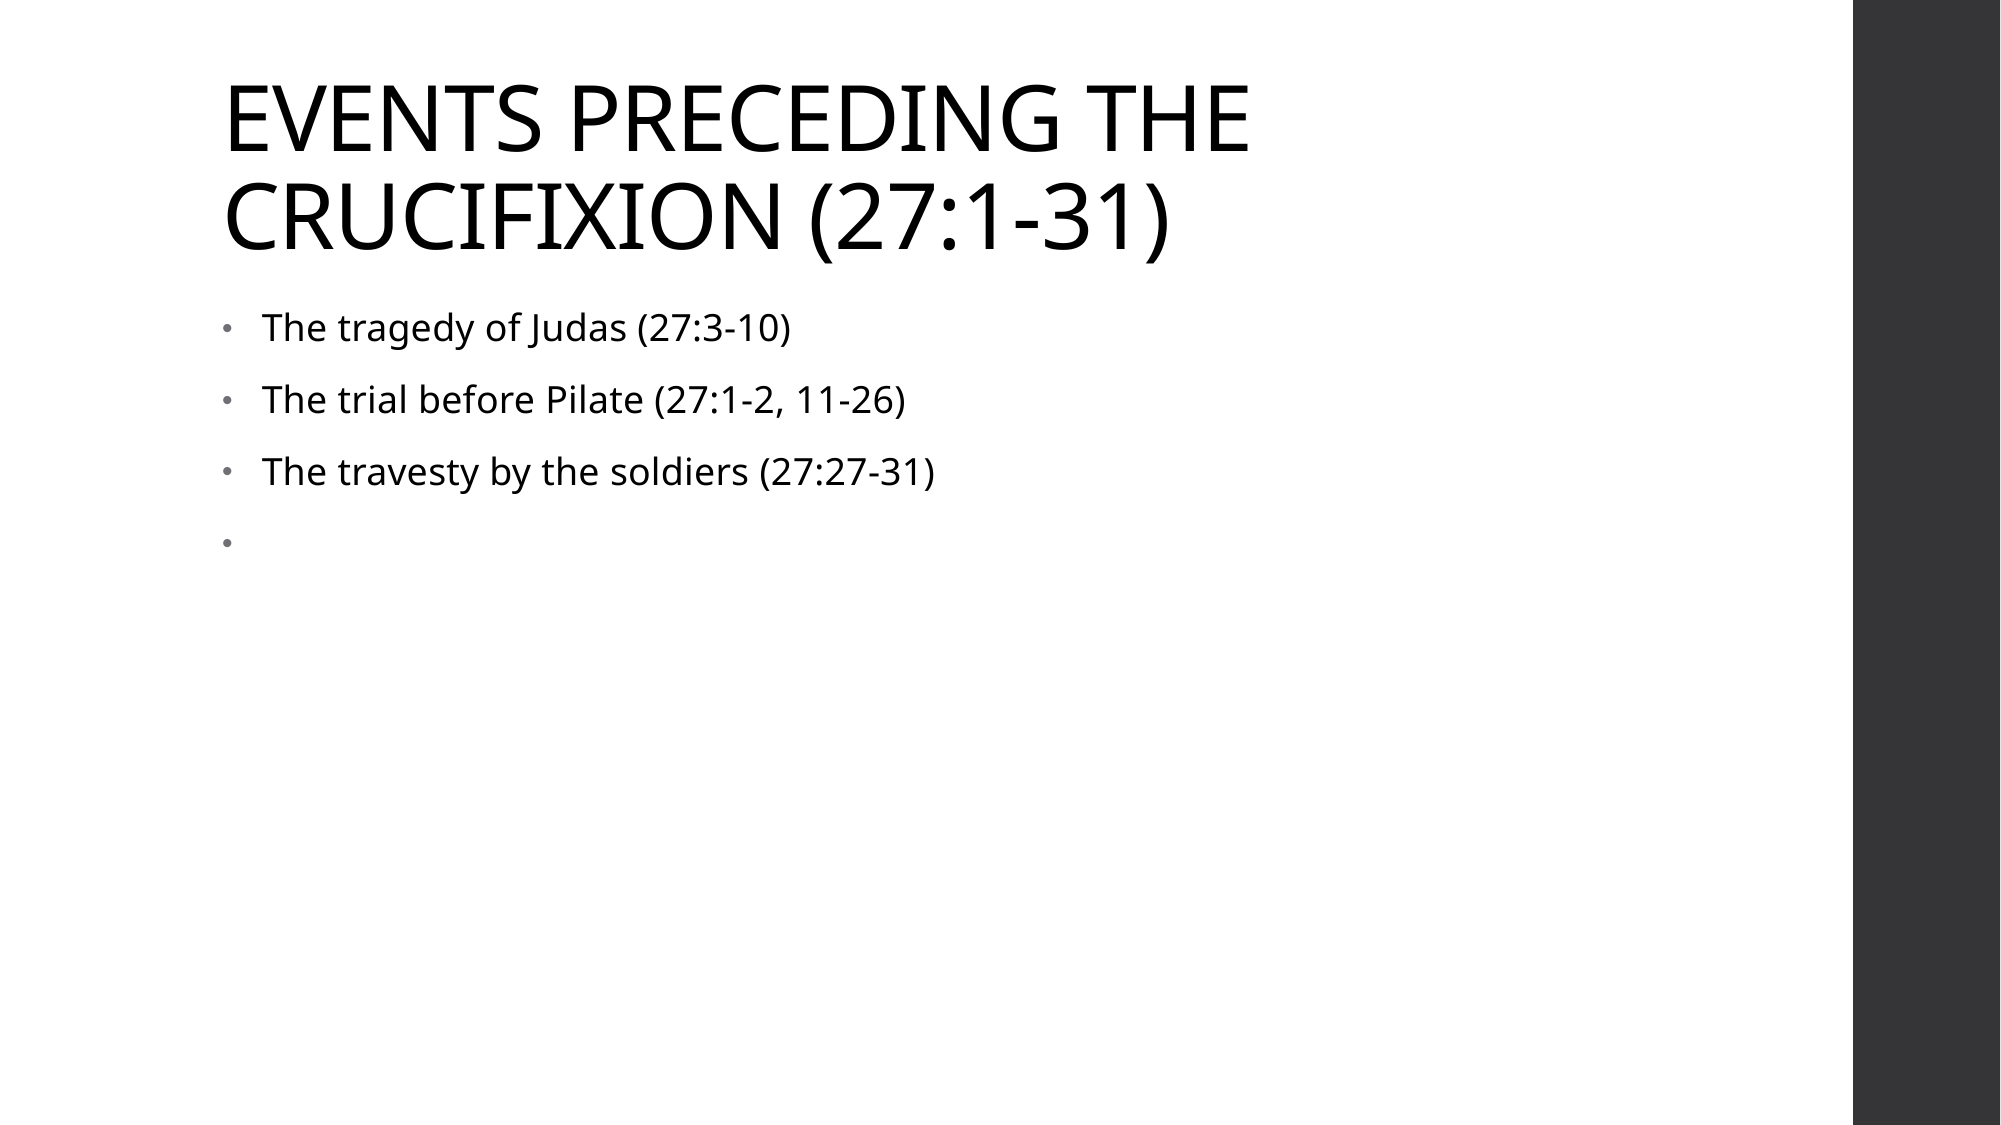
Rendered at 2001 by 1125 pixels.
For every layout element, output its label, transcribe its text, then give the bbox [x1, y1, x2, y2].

title EVENTS PRECEDING THE CRUCIFIXION (27:1-31) [206, 60, 1797, 278]
list The tragedy of Judas (27:3-10) The trial before Pilate (27:1-2, 11-26) The travesty by the soldiers (27:27-31) [206, 299, 1617, 1014]
